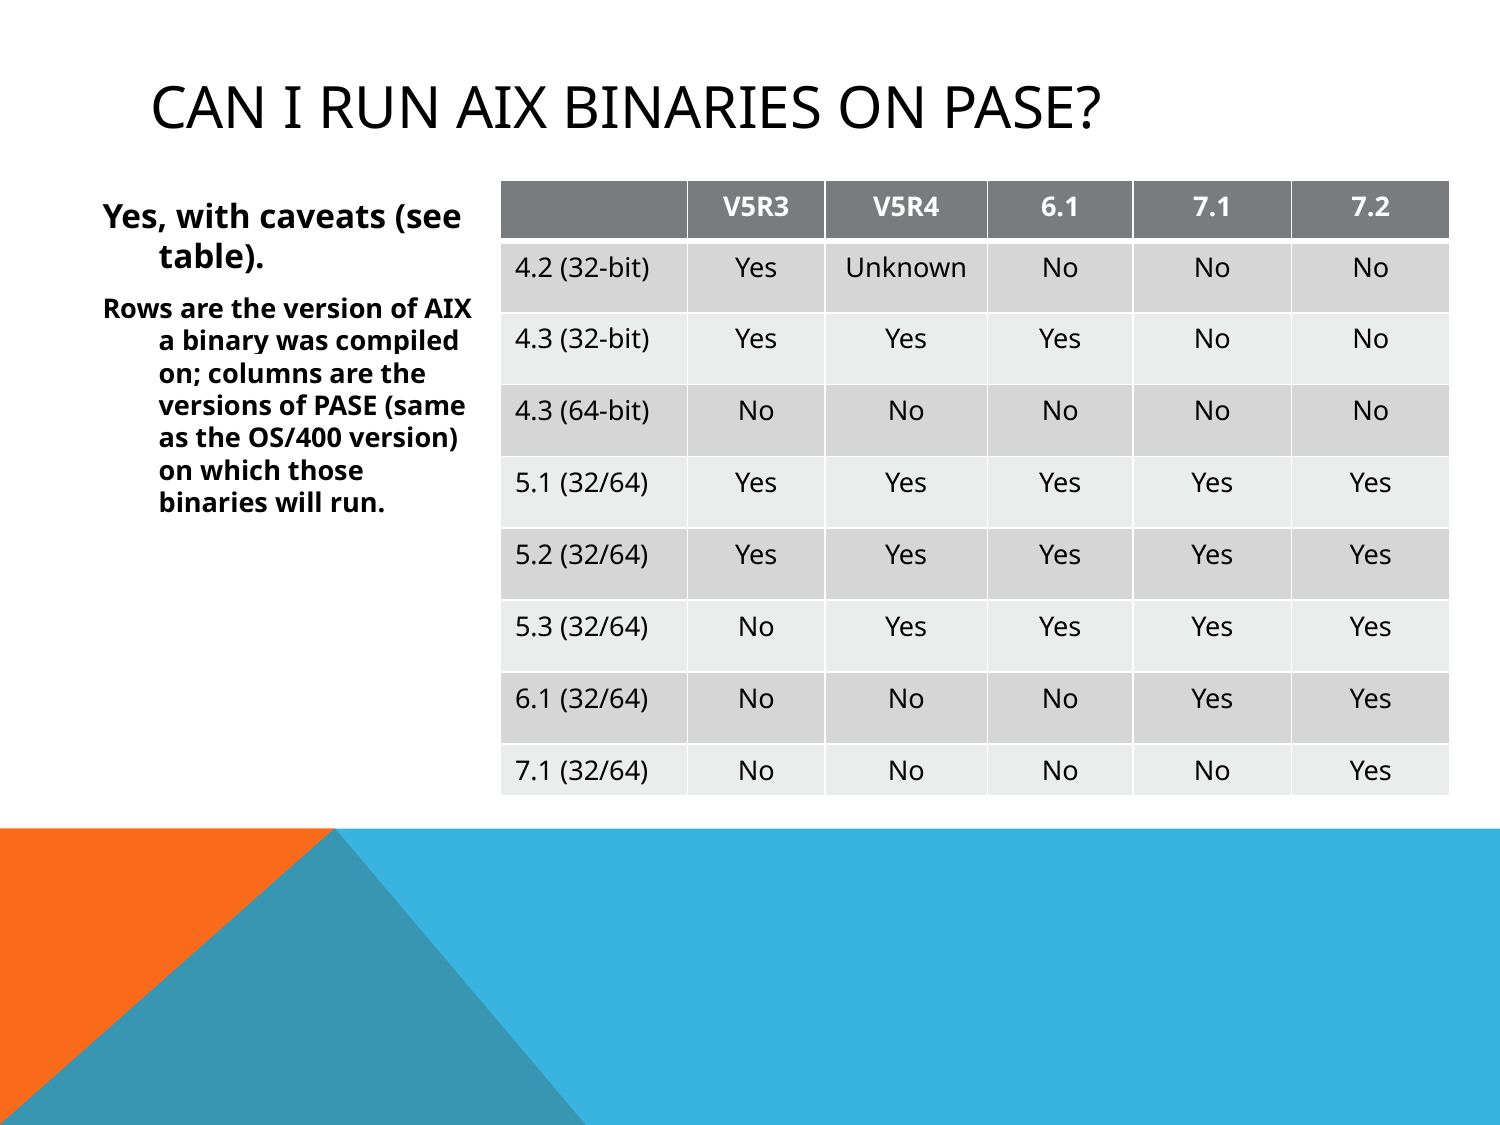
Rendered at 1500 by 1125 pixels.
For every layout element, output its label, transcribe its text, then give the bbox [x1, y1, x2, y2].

table_cell No [1134, 244, 1291, 312]
table_cell Yes [988, 457, 1132, 527]
table_cell 7.1 (32/64) [501, 745, 687, 795]
table_cell Yes [1134, 457, 1291, 527]
table_cell Yes [988, 601, 1132, 671]
table_cell No [1292, 385, 1449, 456]
table_cell Yes [1292, 601, 1449, 671]
table_cell Yes [988, 314, 1132, 384]
table_cell No [688, 601, 824, 671]
table_cell Yes [688, 457, 824, 527]
table_header V5R3 [688, 181, 824, 238]
table_cell No [1292, 244, 1449, 312]
table_cell 4.3 (32-bit) [501, 314, 687, 384]
table_cell Yes [688, 244, 824, 312]
table_cell 6.1 (32/64) [501, 673, 687, 743]
table_header 6.1 [988, 181, 1132, 238]
table_header [501, 181, 687, 238]
table_cell No [988, 673, 1132, 743]
table_cell Yes [1292, 529, 1449, 599]
table_cell Yes [826, 314, 987, 384]
table_cell Yes [1134, 673, 1291, 743]
table_cell No [988, 385, 1132, 456]
table_cell No [1134, 745, 1291, 795]
table_cell No [688, 745, 824, 795]
table_cell Yes [1134, 529, 1291, 599]
table_cell Yes [988, 529, 1132, 599]
table_cell 4.2 (32-bit) [501, 244, 687, 312]
table_cell 5.2 (32/64) [501, 529, 687, 599]
table_cell No [826, 745, 987, 795]
list Yes, with caveats (see table). Rows are the version of AIX a binary was compiled on; columns are the versions of PASE (same as the OS/400 version) on which those binaries will run. [87, 187, 490, 797]
table_cell No [988, 745, 1132, 795]
table_cell No [1292, 314, 1449, 384]
table_cell No [688, 385, 824, 456]
table_cell Yes [1134, 601, 1291, 671]
table_cell No [826, 673, 987, 743]
table_cell No [1134, 314, 1291, 384]
table_cell Yes [826, 601, 987, 671]
table_cell No [988, 244, 1132, 312]
table_cell No [826, 385, 987, 456]
table_header V5R4 [826, 181, 987, 238]
table_cell 5.1 (32/64) [501, 457, 687, 527]
table_cell No [688, 673, 824, 743]
table_cell 4.3 (64-bit) [501, 385, 687, 456]
table_cell 5.3 (32/64) [501, 601, 687, 671]
title Can I run AIX binaries on PASE? [135, 60, 1369, 150]
table_cell Yes [1292, 457, 1449, 527]
table_cell Yes [1292, 745, 1449, 795]
table_cell Yes [826, 529, 987, 599]
table_cell Yes [826, 457, 987, 527]
table_header 7.2 [1292, 181, 1449, 238]
table_header 7.1 [1134, 181, 1291, 238]
table_cell No [1134, 385, 1291, 456]
table_cell Yes [688, 314, 824, 384]
table_cell Yes [1292, 673, 1449, 743]
table_cell Unknown [826, 244, 987, 312]
table_cell Yes [688, 529, 824, 599]
